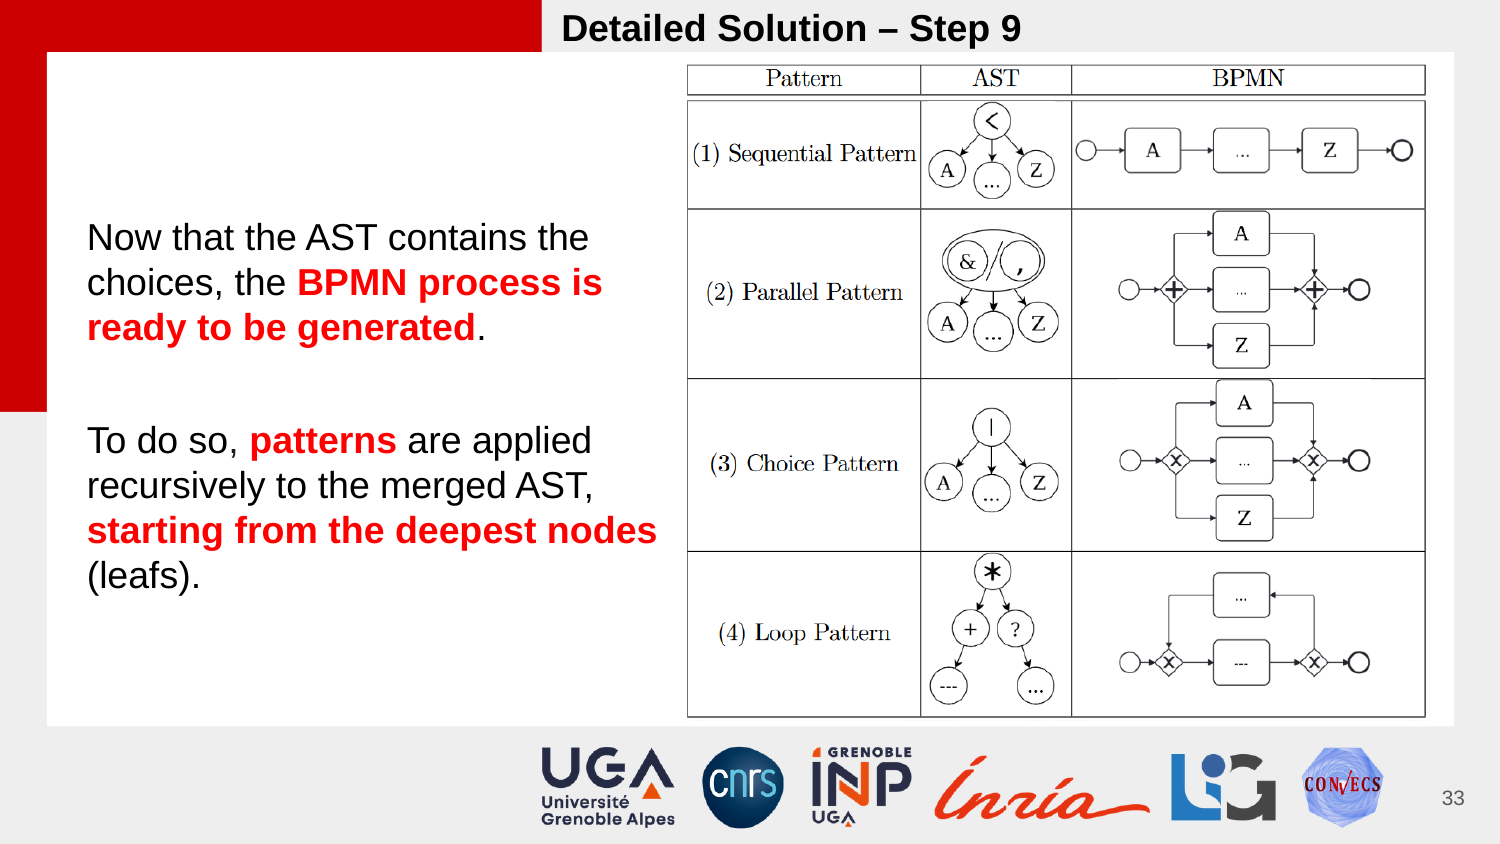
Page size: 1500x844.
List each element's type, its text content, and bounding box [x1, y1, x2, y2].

slide_number <numéro> [1389, 764, 1480, 830]
text_box Detailed Solution – Step 9 [546, 0, 1441, 55]
text_box Now that the AST contains the choices, the BPMN process is ready to be generated. [71, 209, 681, 413]
picture [0, 0, 1500, 844]
text_box To do so, patterns are applied recursively to the merged AST, starting from the deepest nodes (leafs). [71, 413, 681, 634]
